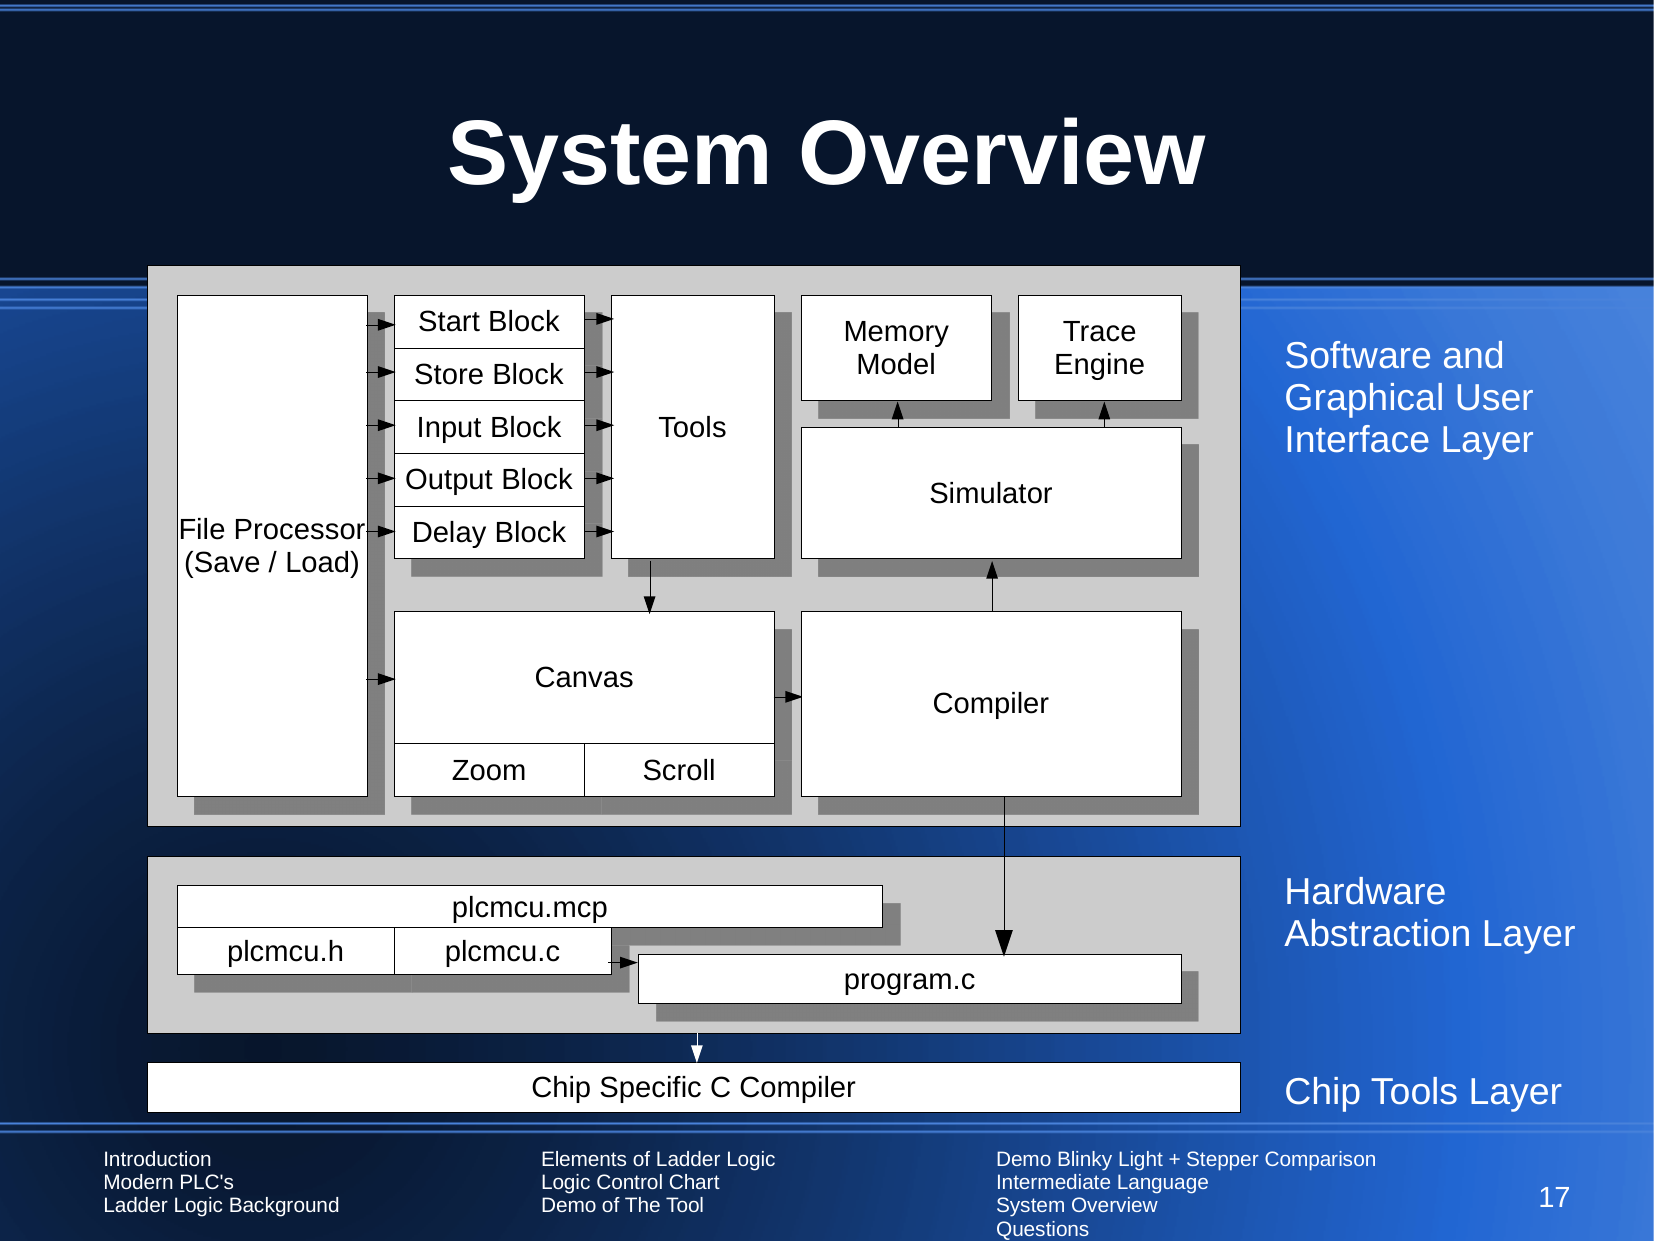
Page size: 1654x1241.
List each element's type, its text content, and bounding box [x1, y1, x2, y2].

text_box [585, 320, 611, 372]
text_box Simulator [801, 427, 1182, 559]
picture [0, 0, 1654, 1241]
text_box plcmcu.c [394, 927, 612, 975]
text_box Scroll [584, 743, 775, 797]
text_box Input Block [394, 400, 585, 453]
text_box Store Block [394, 348, 585, 400]
text_box Tools [611, 295, 775, 559]
text_box Chip Specific C Compiler [147, 1062, 1241, 1113]
text_box [585, 426, 611, 478]
text_box [368, 426, 394, 478]
text_box [368, 479, 394, 531]
text_box Delay Block [394, 506, 585, 559]
title System Overview [82, 49, 1571, 257]
text_box [147, 856, 1241, 1034]
text_box Software and Graphical User Interface Layer [1269, 327, 1595, 469]
text_box Hardware Abstraction Layer [1269, 863, 1595, 963]
text_box File Processor (Save / Load) [177, 295, 368, 797]
text_box Output Block [394, 453, 585, 506]
text_box Compiler [801, 611, 1182, 797]
text_box program.c [638, 954, 1182, 1004]
text_box Memory Model [801, 295, 992, 401]
text_box [368, 373, 394, 425]
text_box Chip Tools Layer [1269, 1062, 1595, 1120]
text_box plcmcu.mcp [177, 885, 883, 928]
text_box Trace Engine [1018, 295, 1182, 401]
text_box [585, 479, 611, 531]
text_box Zoom [394, 743, 584, 797]
text_box [147, 265, 1241, 827]
text_box Canvas [394, 611, 775, 743]
text_box [368, 326, 394, 372]
text_box plcmcu.h [177, 927, 394, 975]
text_box Start Block [394, 295, 585, 348]
text_box [585, 373, 611, 425]
